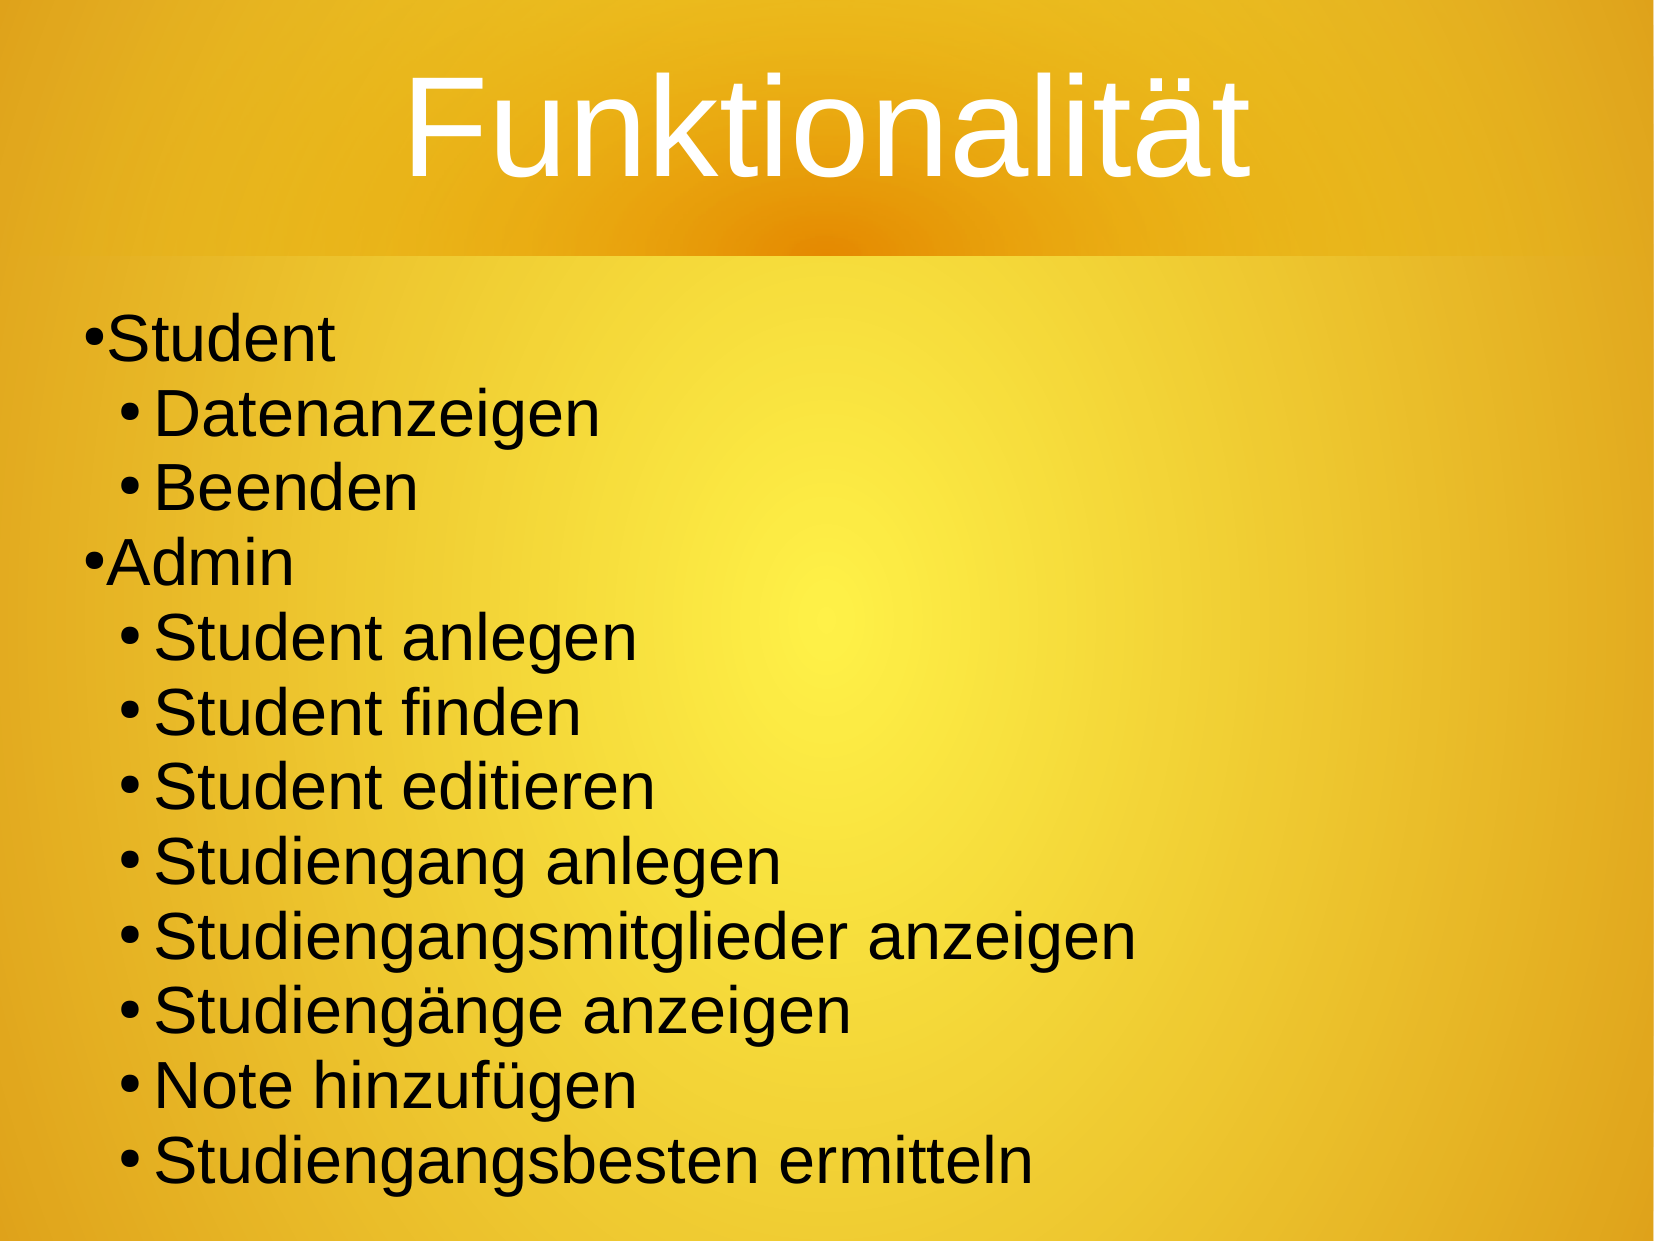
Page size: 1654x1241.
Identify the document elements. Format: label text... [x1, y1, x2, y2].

subtitle Student Datenanzeigen Beenden Admin Student anlegen Student finden Student editieren Studiengang anlegen Studiengangsmitglieder anzeigen Studiengänge anzeigen Note hinzufügen Studiengangsbesten ermitteln [82, 300, 1538, 1241]
title Funktionalität [389, 47, 1264, 207]
